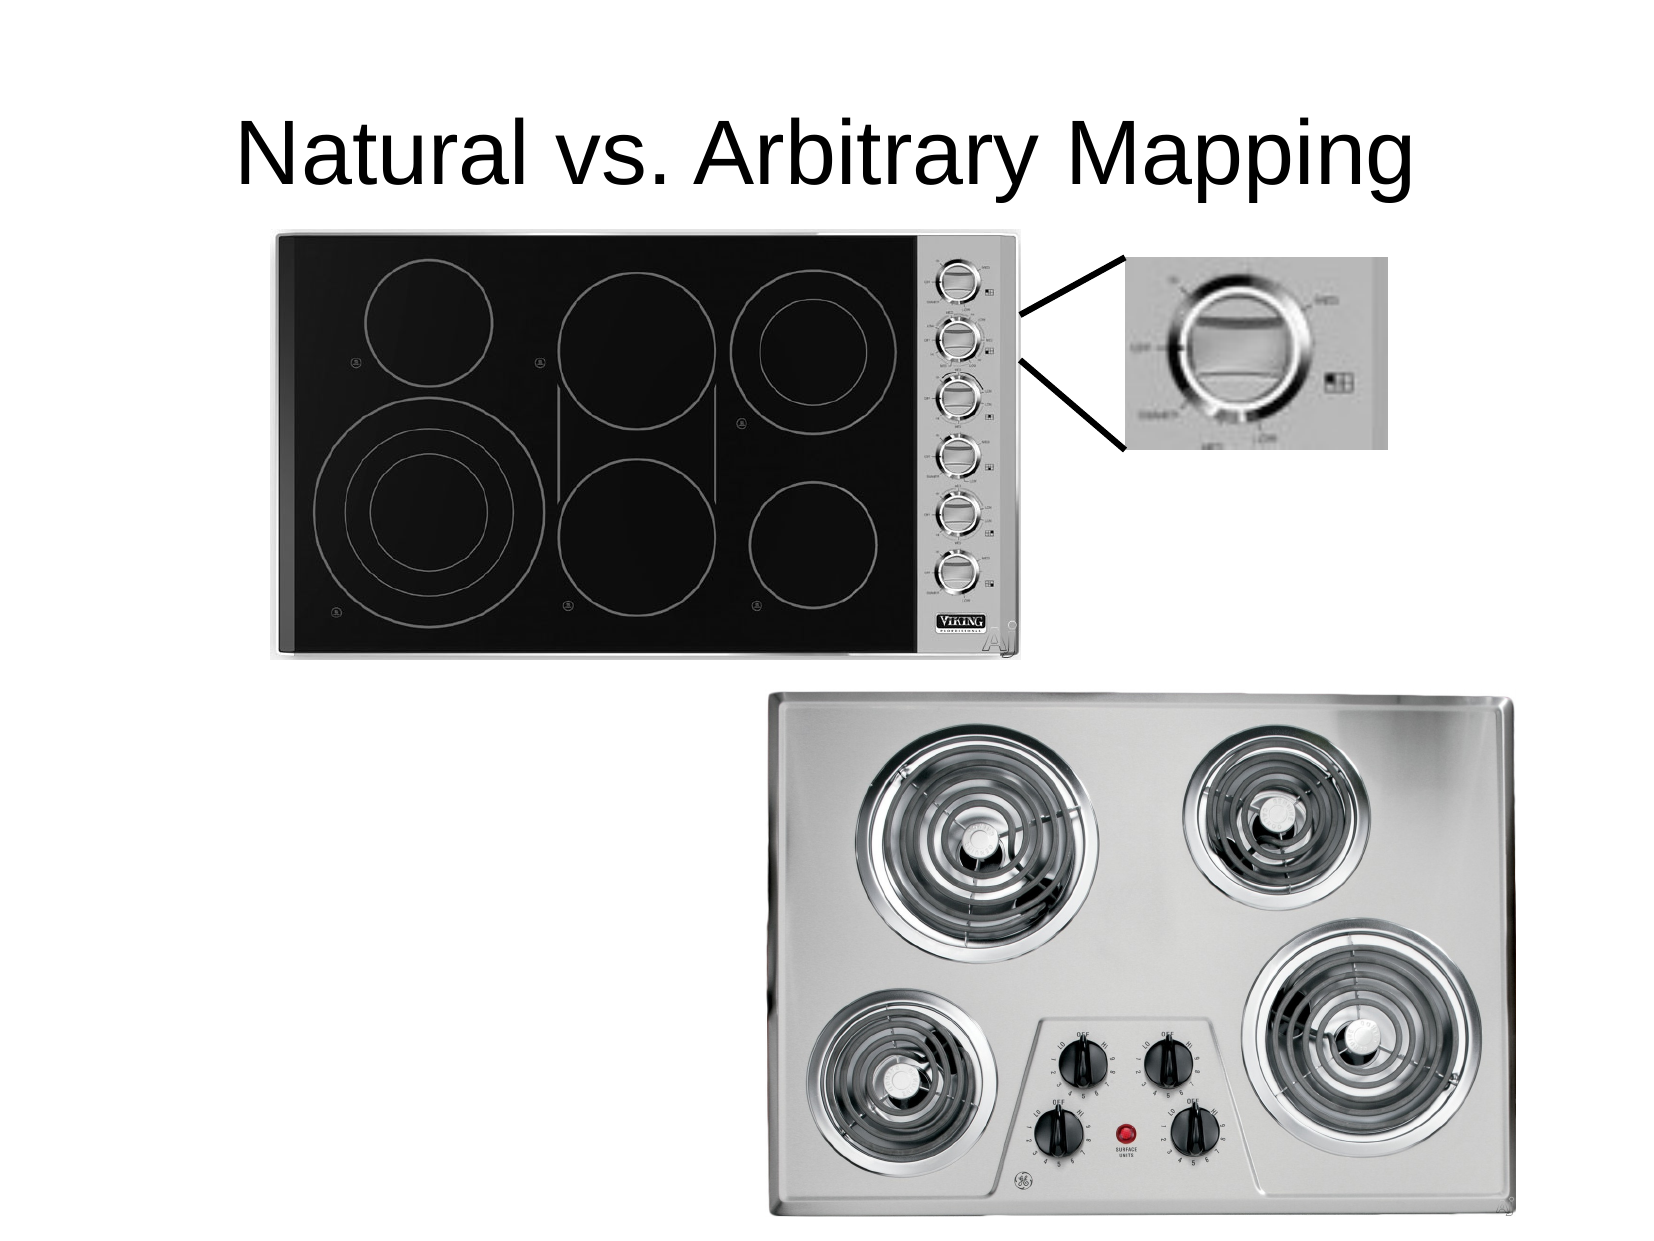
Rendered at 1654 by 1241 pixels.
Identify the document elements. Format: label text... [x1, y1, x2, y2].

picture [1125, 257, 1388, 451]
picture [765, 689, 1516, 1217]
title Natural vs. Arbitrary Mapping [82, 49, 1571, 257]
picture [270, 229, 1021, 661]
